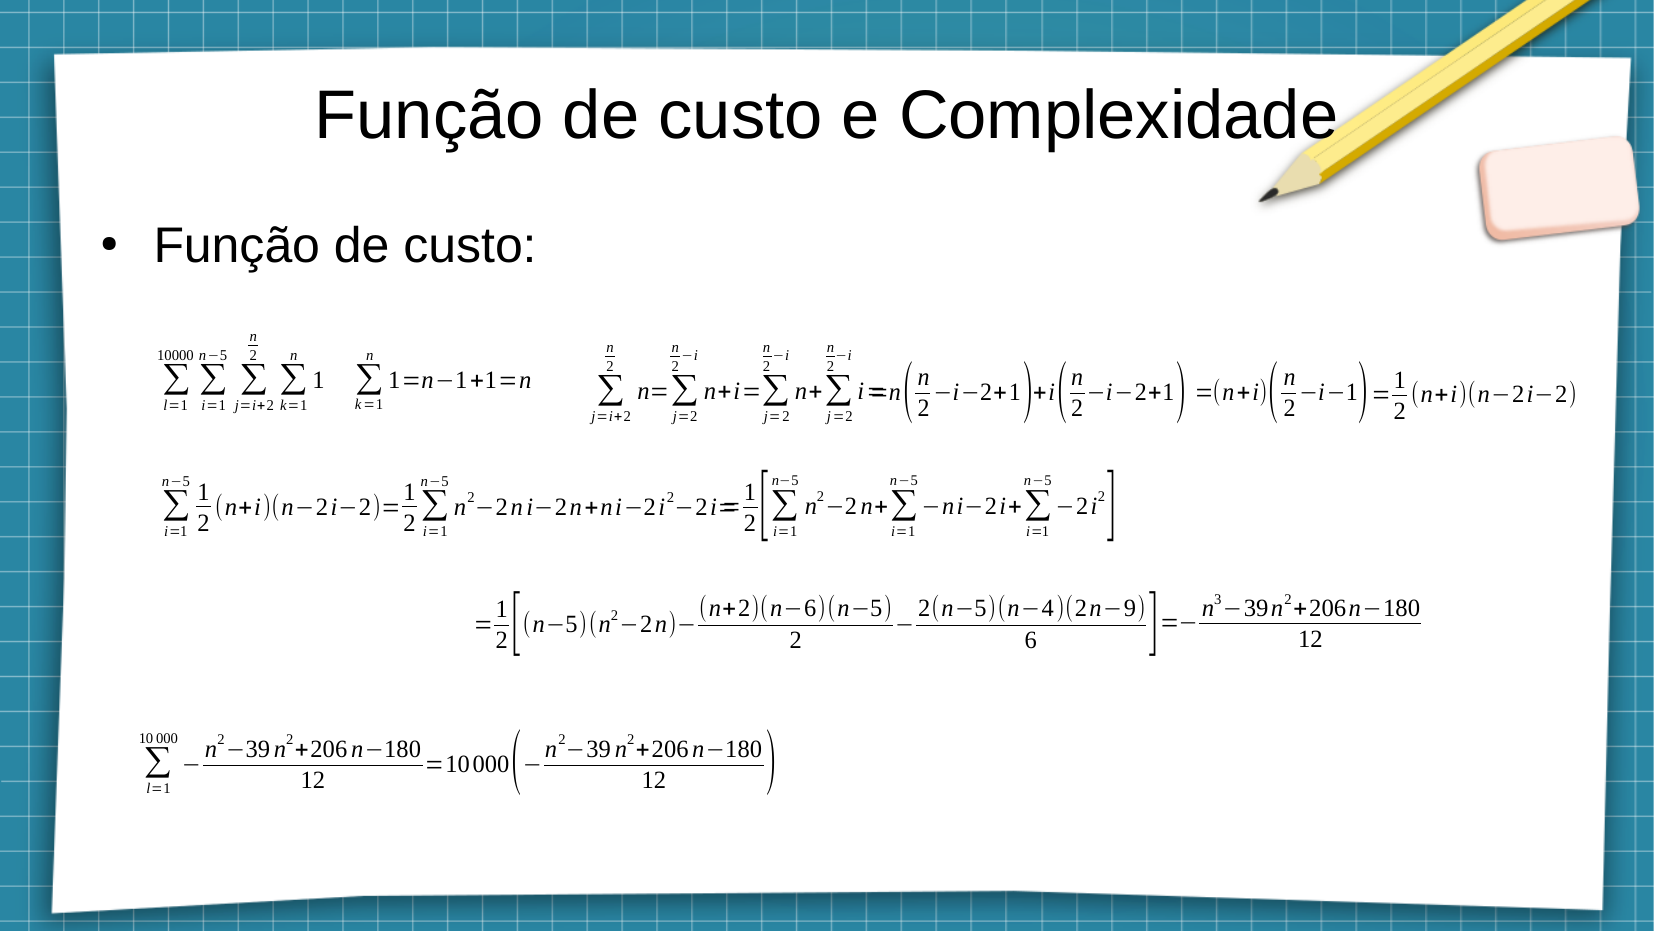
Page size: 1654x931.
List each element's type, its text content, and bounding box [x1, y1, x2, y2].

list Função de custo: [82, 217, 1571, 886]
chart [1193, 360, 1577, 426]
chart [138, 728, 779, 798]
title Função de custo e Complexidade [82, 37, 1571, 193]
chart [161, 469, 1117, 544]
chart [157, 327, 325, 414]
chart [589, 338, 1188, 426]
picture [0, 0, 1654, 931]
chart [472, 590, 1423, 658]
chart [354, 346, 532, 414]
